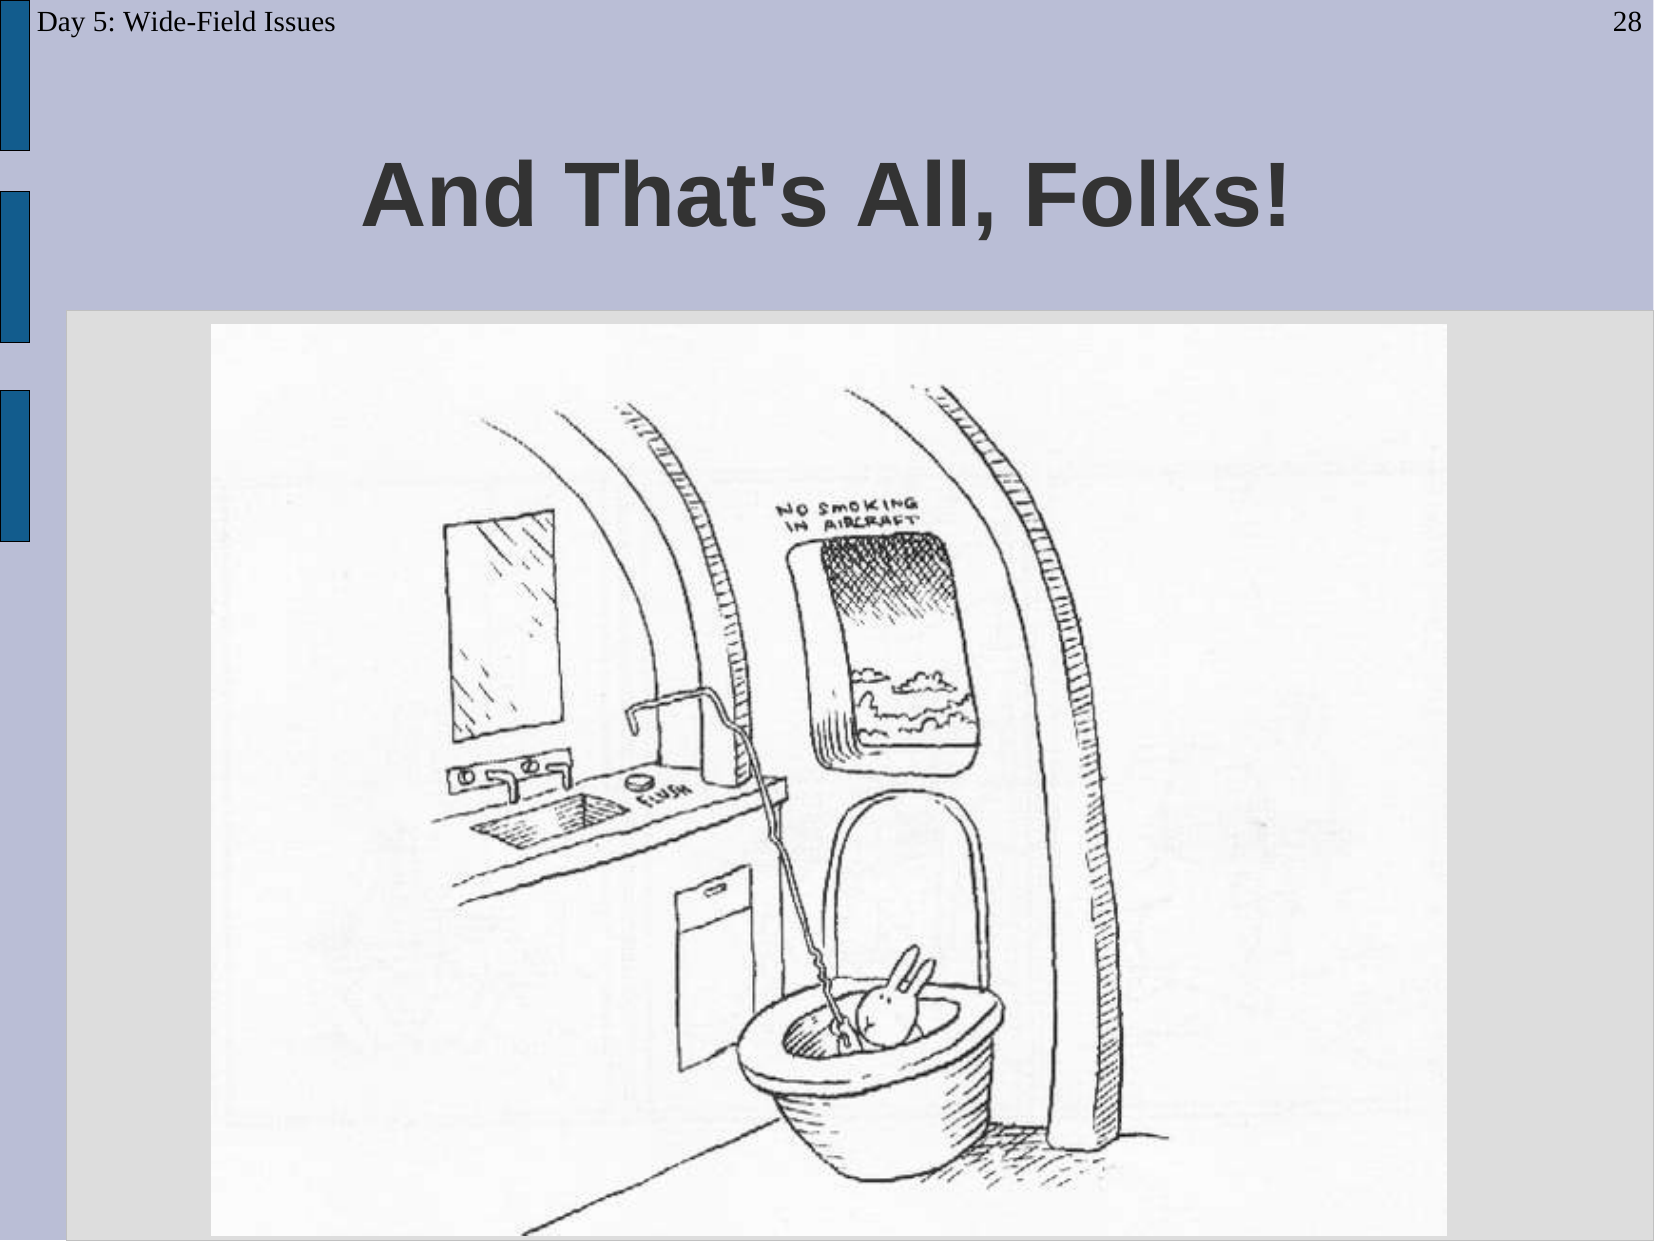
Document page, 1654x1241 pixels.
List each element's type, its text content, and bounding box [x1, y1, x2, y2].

title And That's All, Folks! [121, 91, 1534, 299]
picture [211, 324, 1447, 1236]
